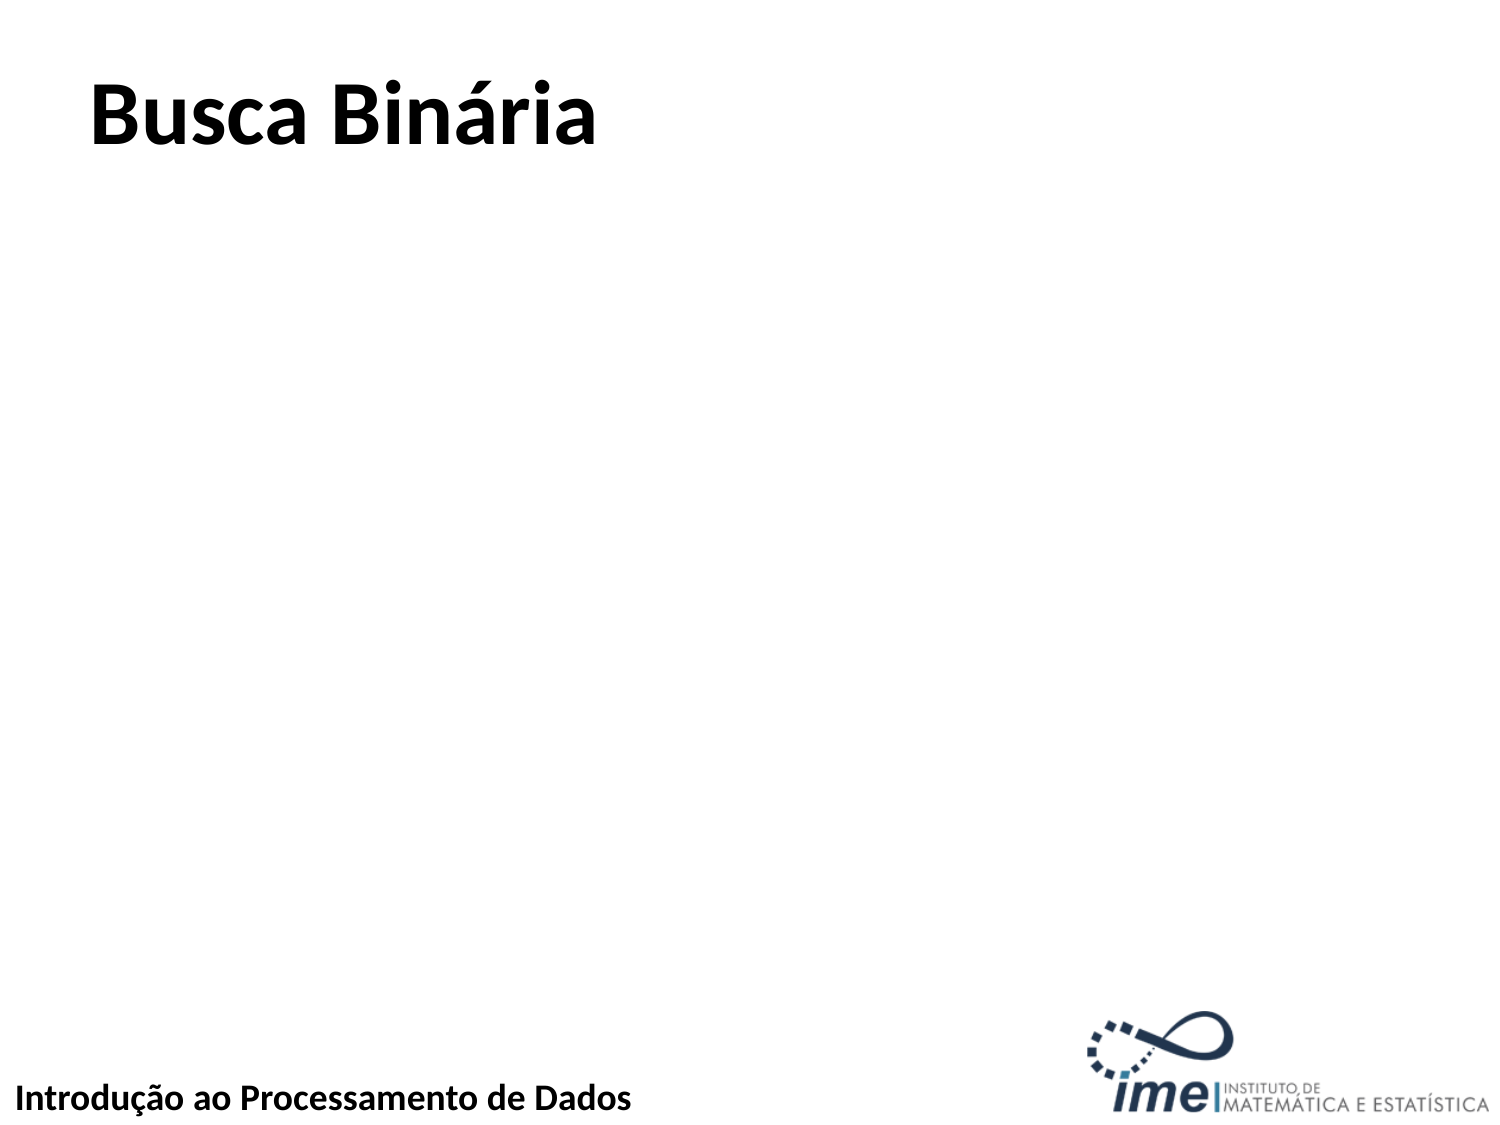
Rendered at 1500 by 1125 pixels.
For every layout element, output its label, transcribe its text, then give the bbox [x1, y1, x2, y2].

picture [1086, 1011, 1495, 1115]
title Busca Binária [75, 45, 1425, 233]
